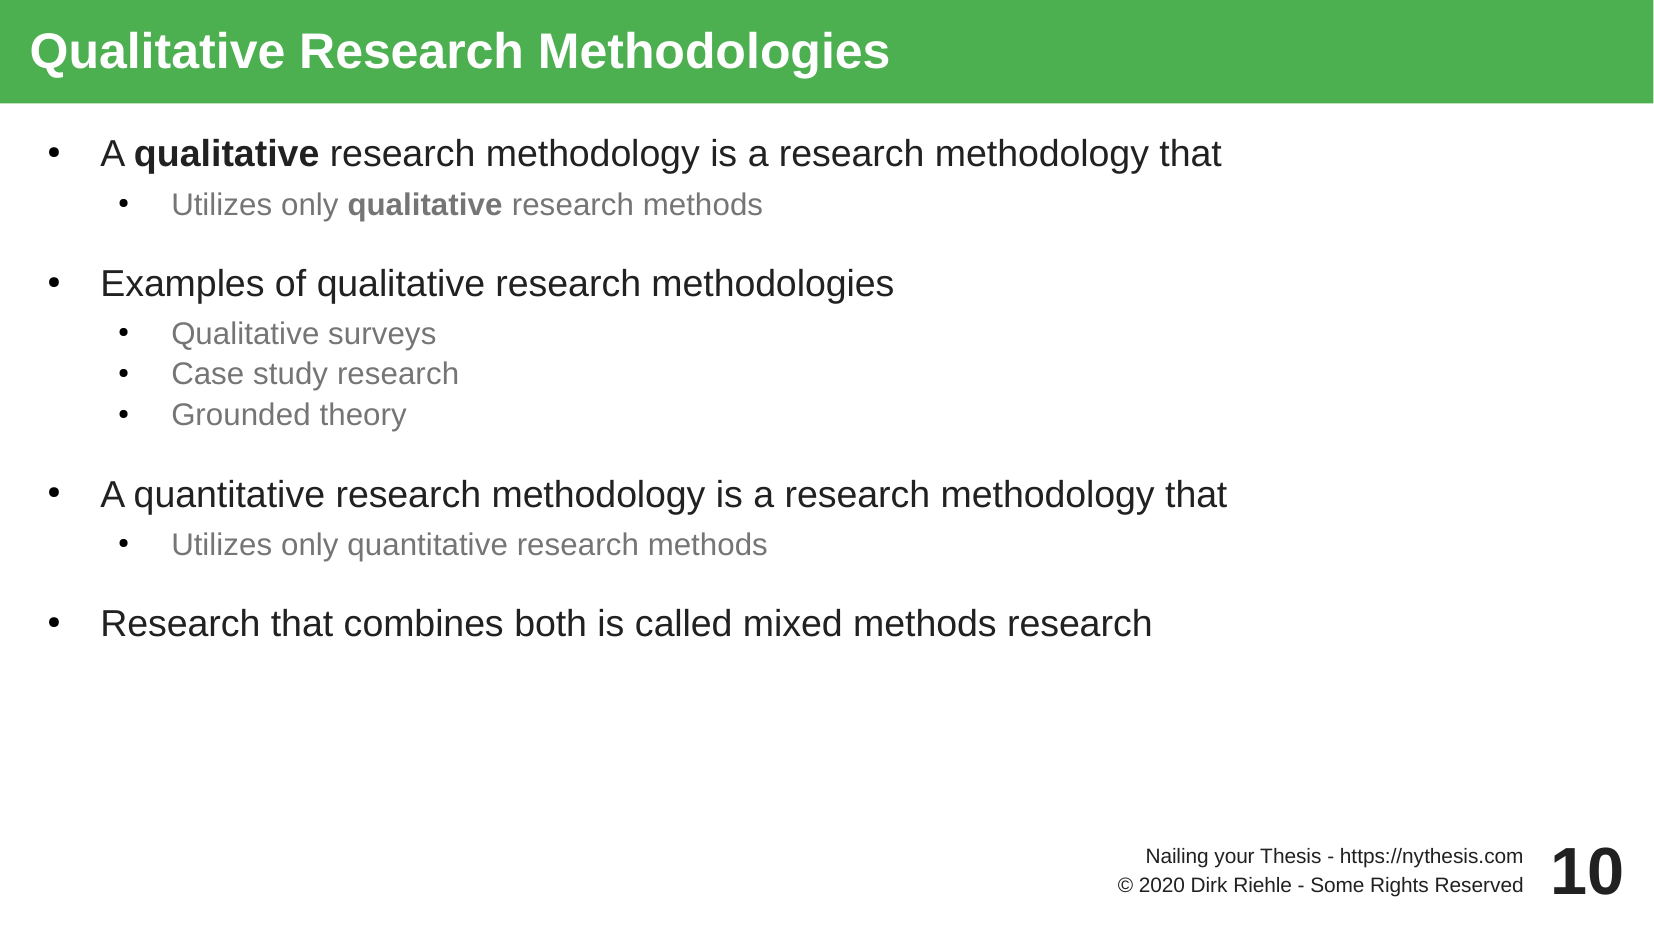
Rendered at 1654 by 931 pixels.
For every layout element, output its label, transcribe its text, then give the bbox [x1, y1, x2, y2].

list A qualitative research methodology is a research methodology that Utilizes only qualitative research methods Examples of qualitative research methodologies Qualitative surveys Case study research Grounded theory A quantitative research methodology is a research methodology that Utilizes only quantitative research methods Research that combines both is called mixed methods research [29, 132, 1625, 813]
title Qualitative Research Methodologies [0, 0, 1654, 104]
